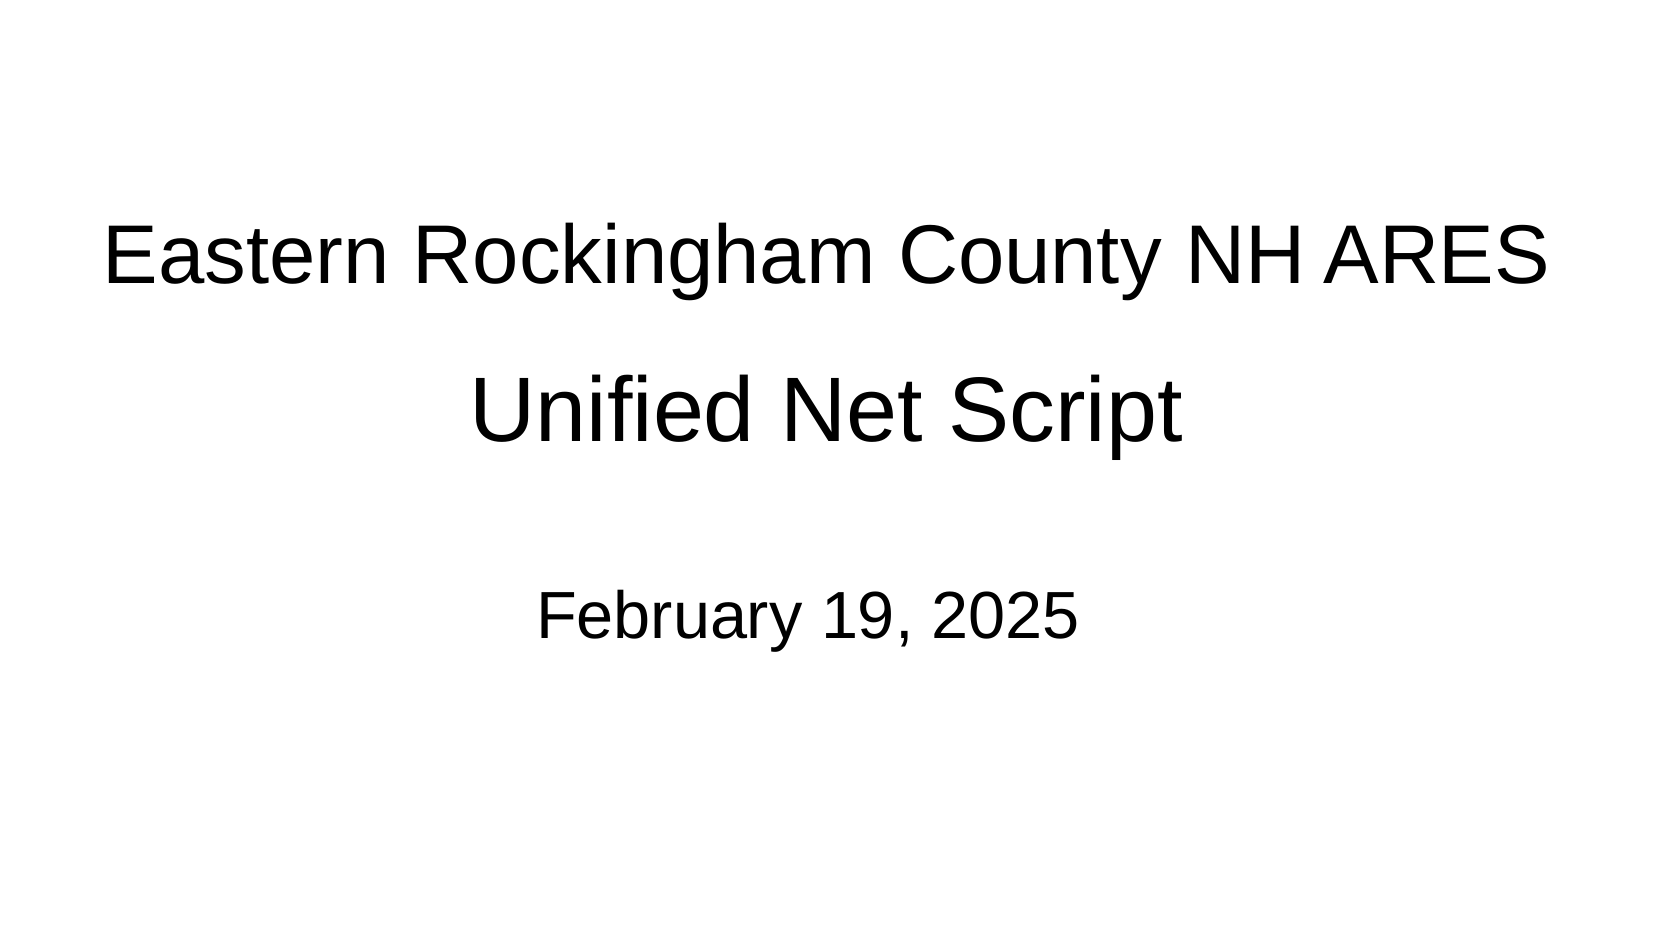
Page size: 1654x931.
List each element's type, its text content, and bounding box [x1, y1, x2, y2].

title Eastern Rockingham County NH ARES [82, 176, 1571, 333]
title Unified Net Script [82, 333, 1571, 488]
subtitle February 19, 2025 [79, 517, 1538, 713]
